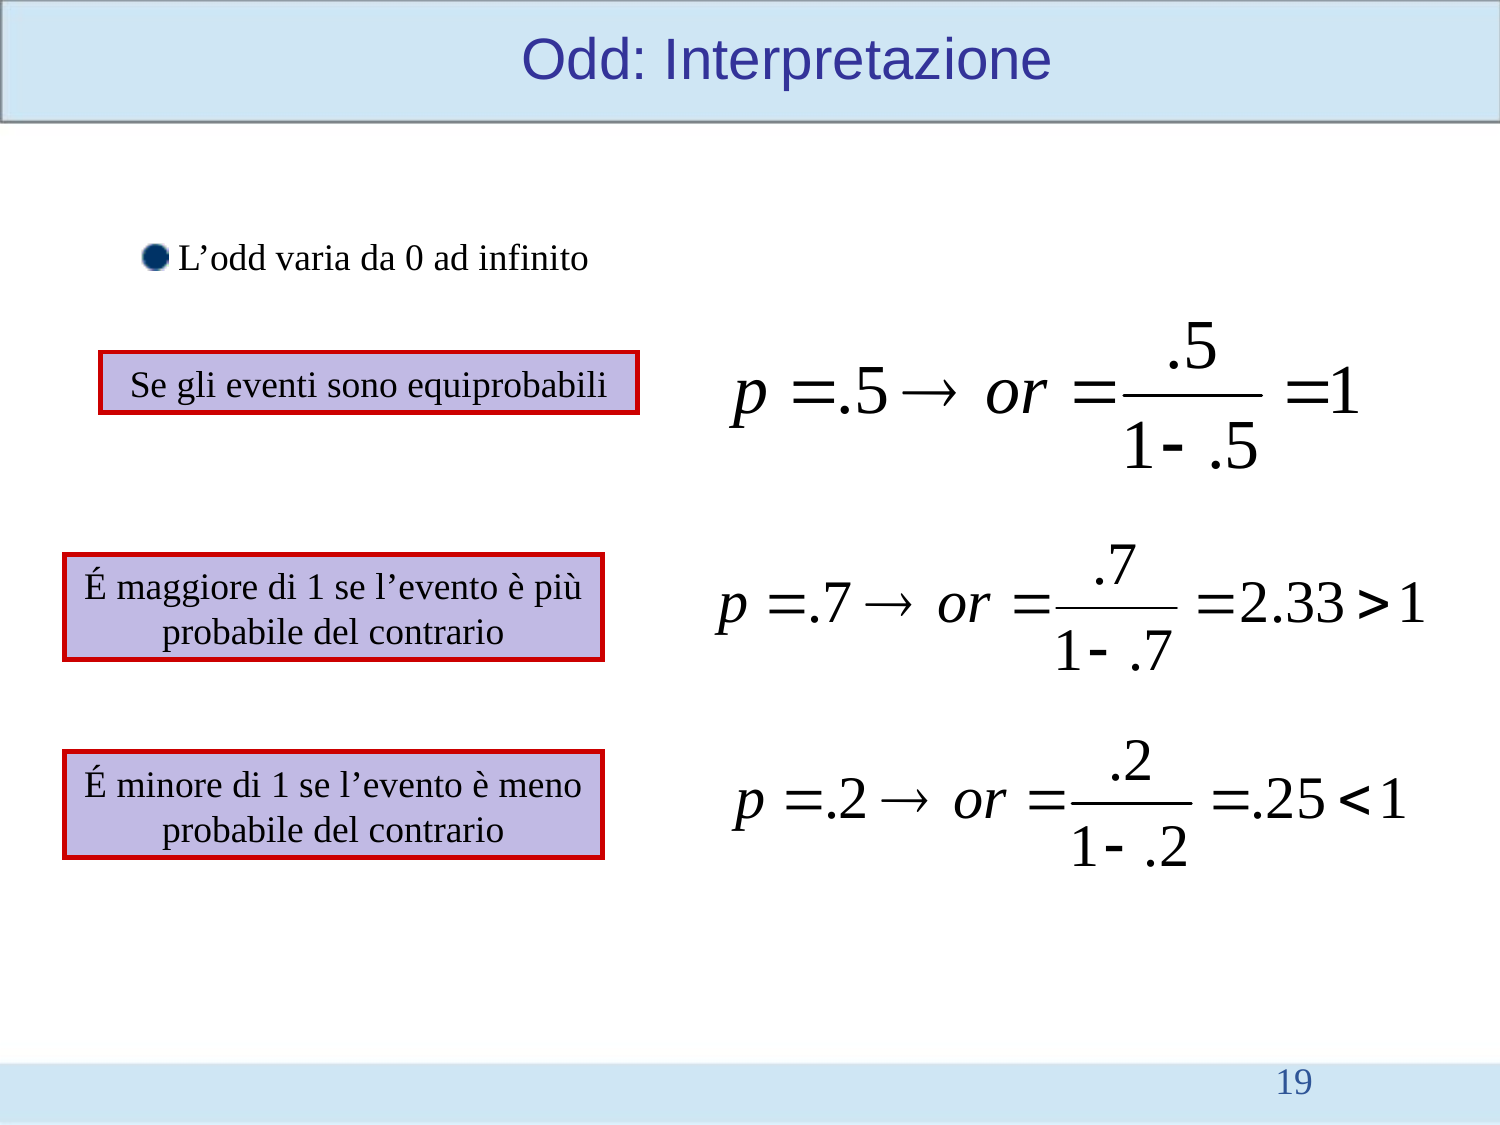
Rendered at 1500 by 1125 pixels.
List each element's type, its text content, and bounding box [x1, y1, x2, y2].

text_box É maggiore di 1 se l’evento è più probabile del contrario [64, 554, 603, 660]
title Odd: Interpretazione [113, 0, 1463, 158]
text_box L’odd varia da 0 ad infinito [123, 198, 1368, 405]
chart [720, 724, 1415, 882]
chart [714, 302, 1371, 486]
text_box É minore di 1 se l’evento è meno probabile del contrario [64, 751, 603, 858]
text_box Se gli eventi sono equiprobabili [100, 352, 638, 413]
picture [0, 0, 1500, 1125]
